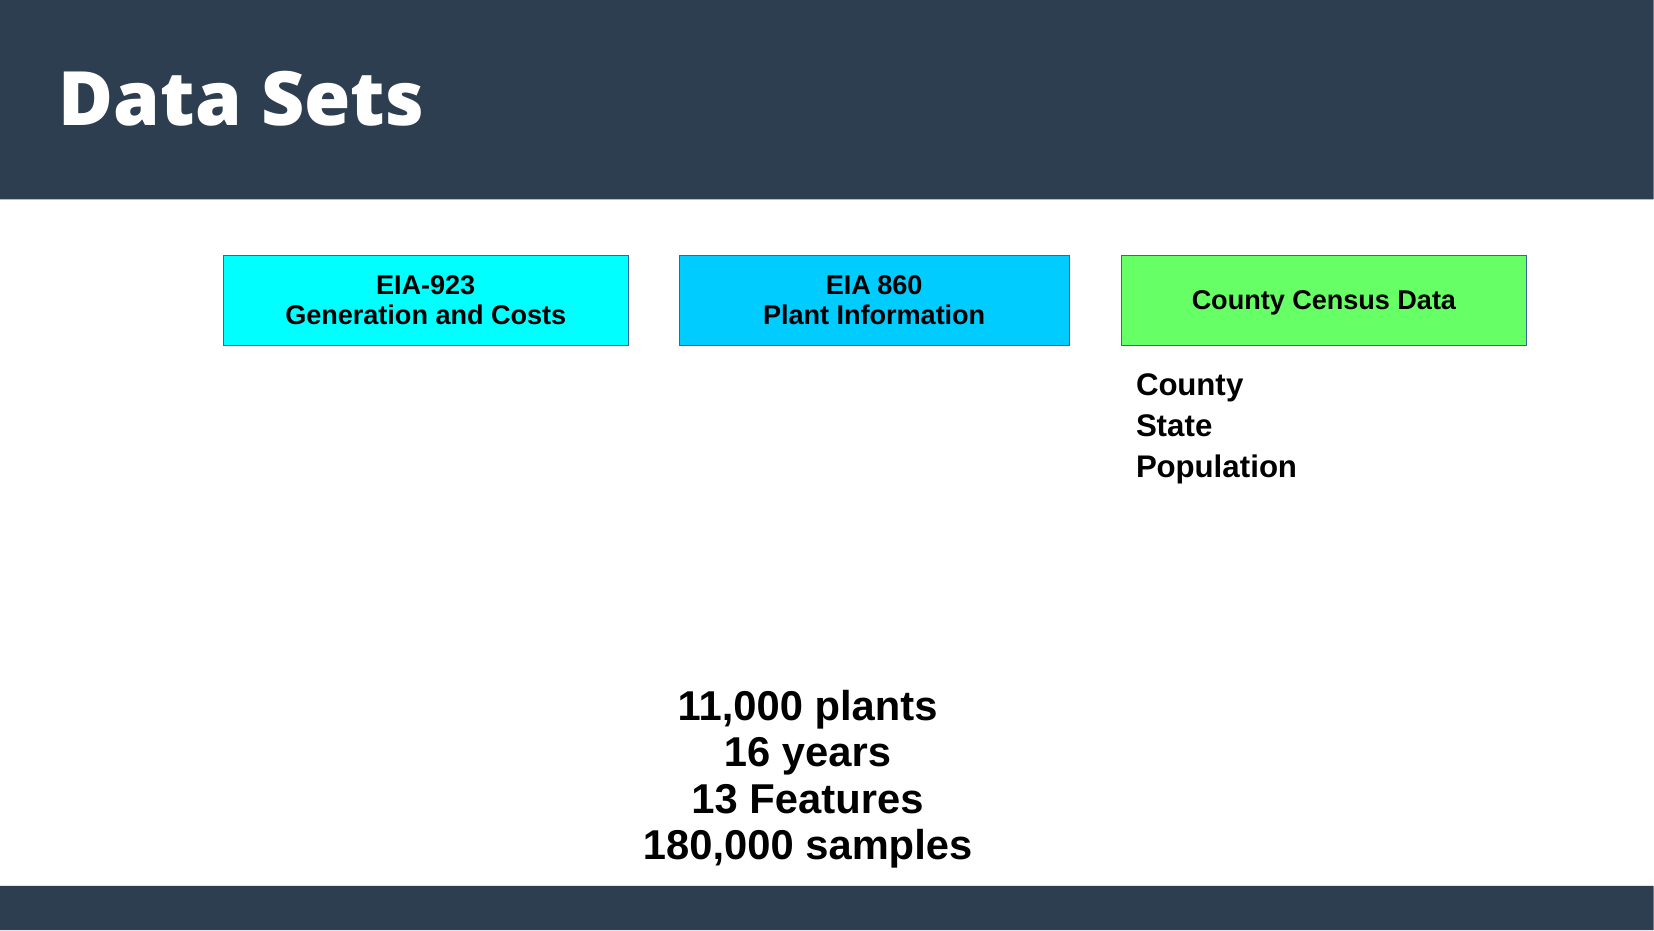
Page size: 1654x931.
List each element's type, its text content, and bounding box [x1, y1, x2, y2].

text_box EIA-923 Generation and Costs [223, 255, 629, 346]
text_box EIA 860 Plant Information [679, 255, 1070, 346]
title Data Sets [59, 37, 1595, 155]
text_box 11,000 plants 16 years 13 Features 180,000 samples [628, 675, 1021, 876]
text_box County Census Data [1121, 255, 1527, 346]
text_box County State Population [1121, 360, 1527, 584]
